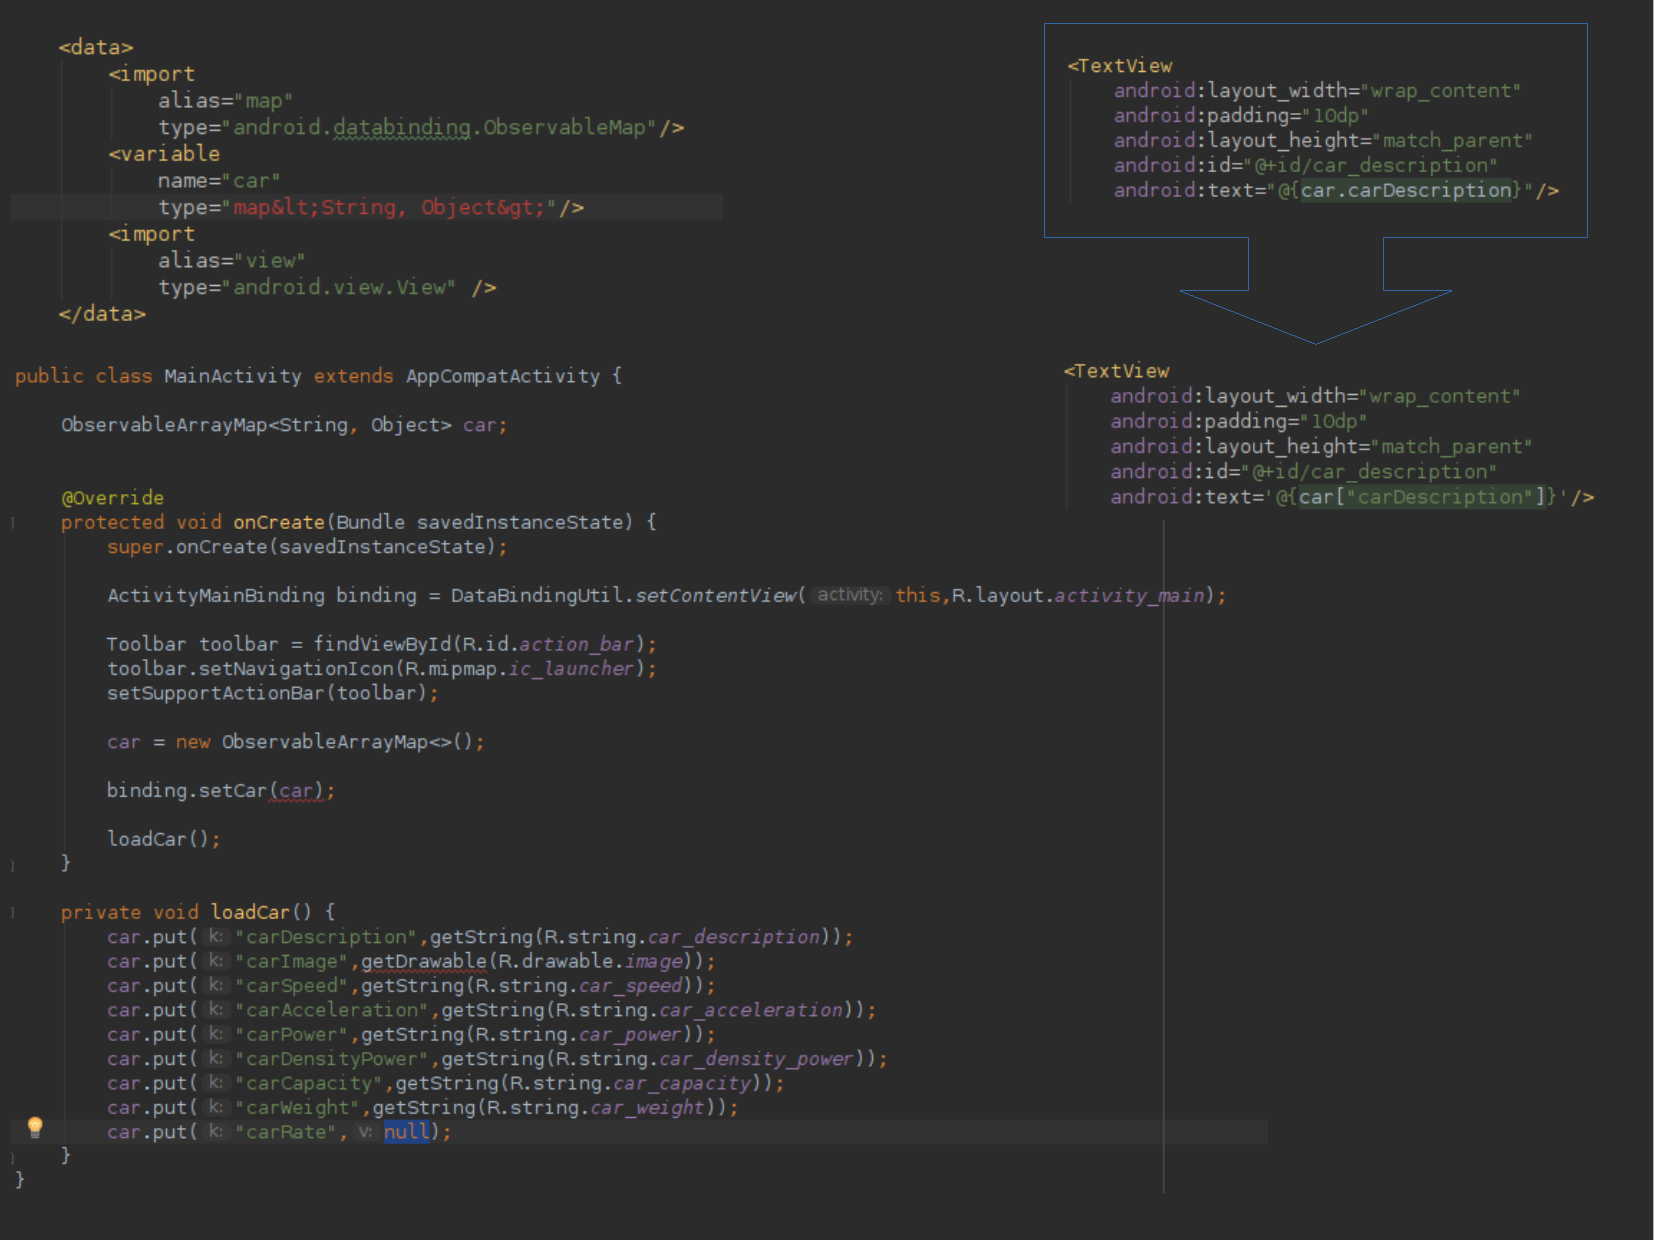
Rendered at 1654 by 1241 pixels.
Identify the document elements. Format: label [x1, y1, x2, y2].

picture [11, 351, 1619, 1193]
picture [11, 20, 723, 343]
text_box [1044, 23, 1588, 345]
picture [1045, 49, 1566, 219]
